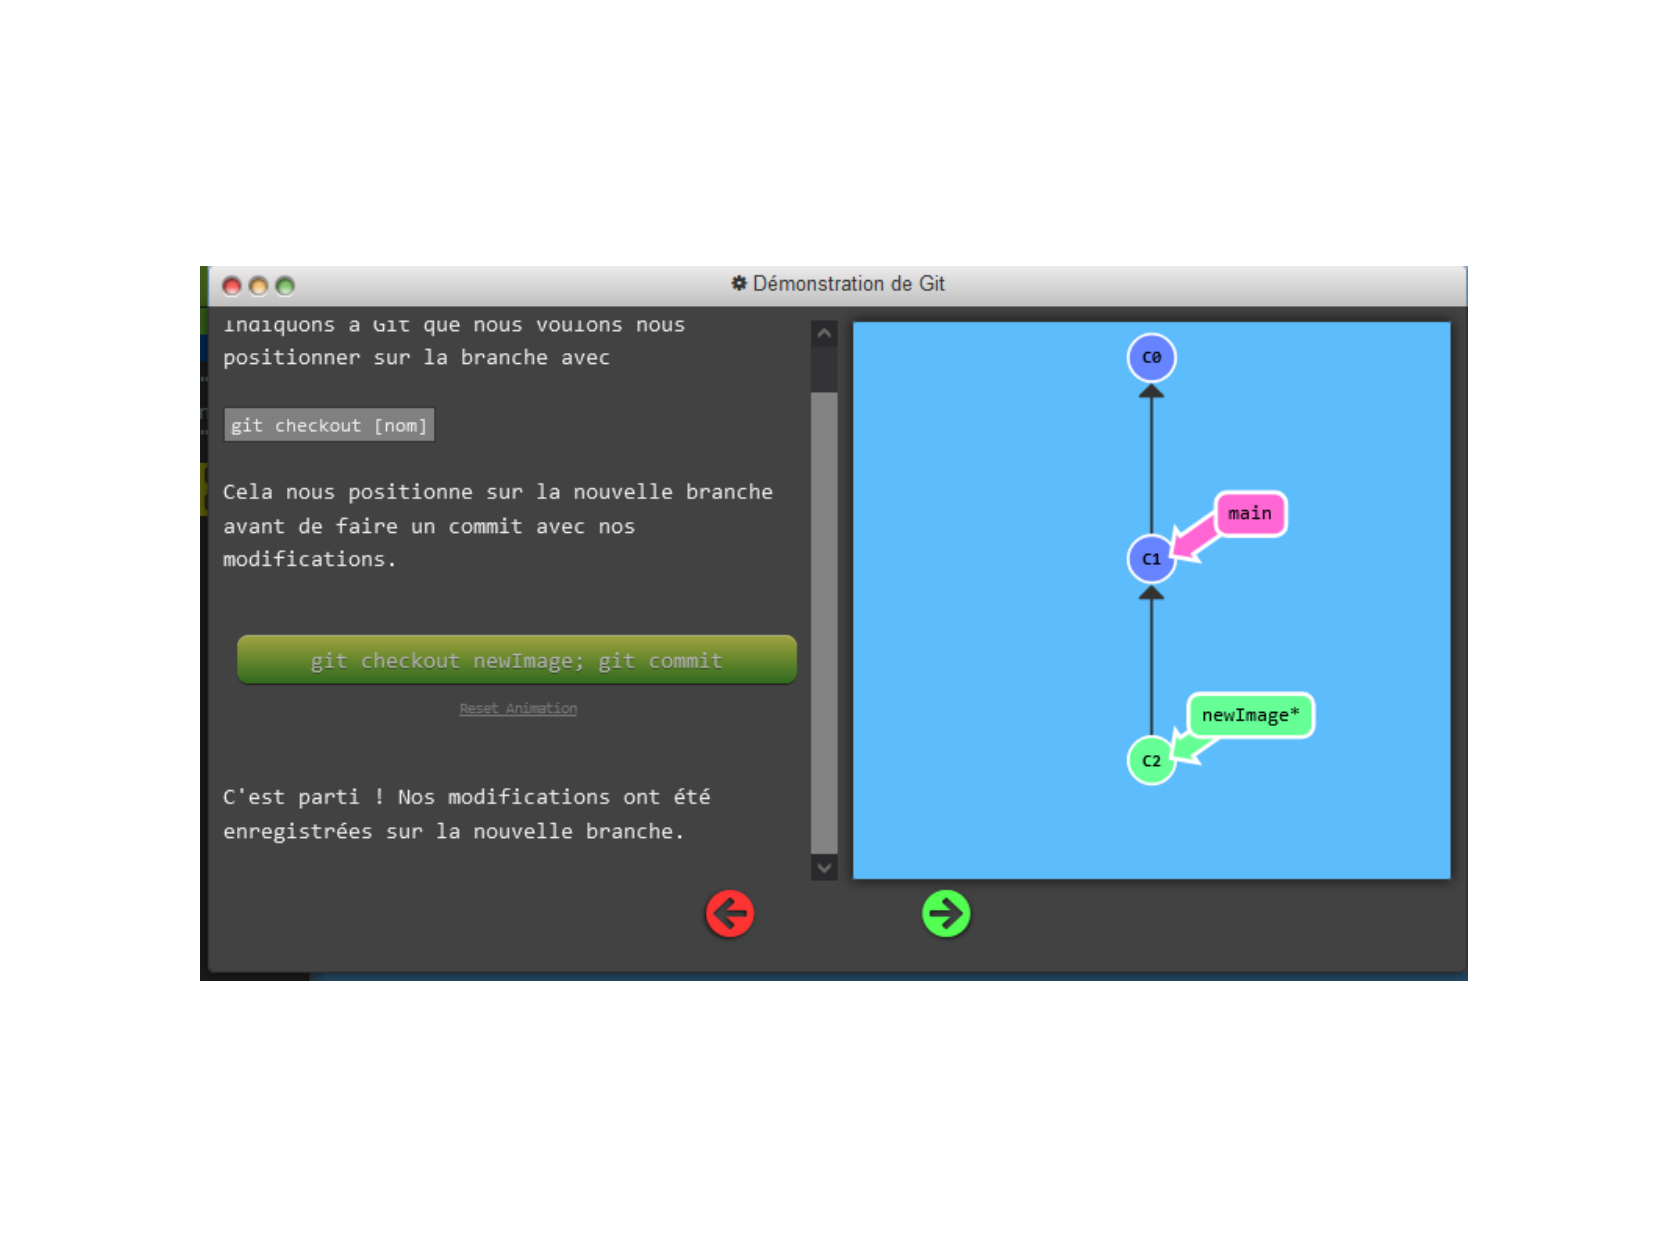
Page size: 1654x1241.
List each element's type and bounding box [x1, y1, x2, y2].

picture [200, 266, 1468, 981]
